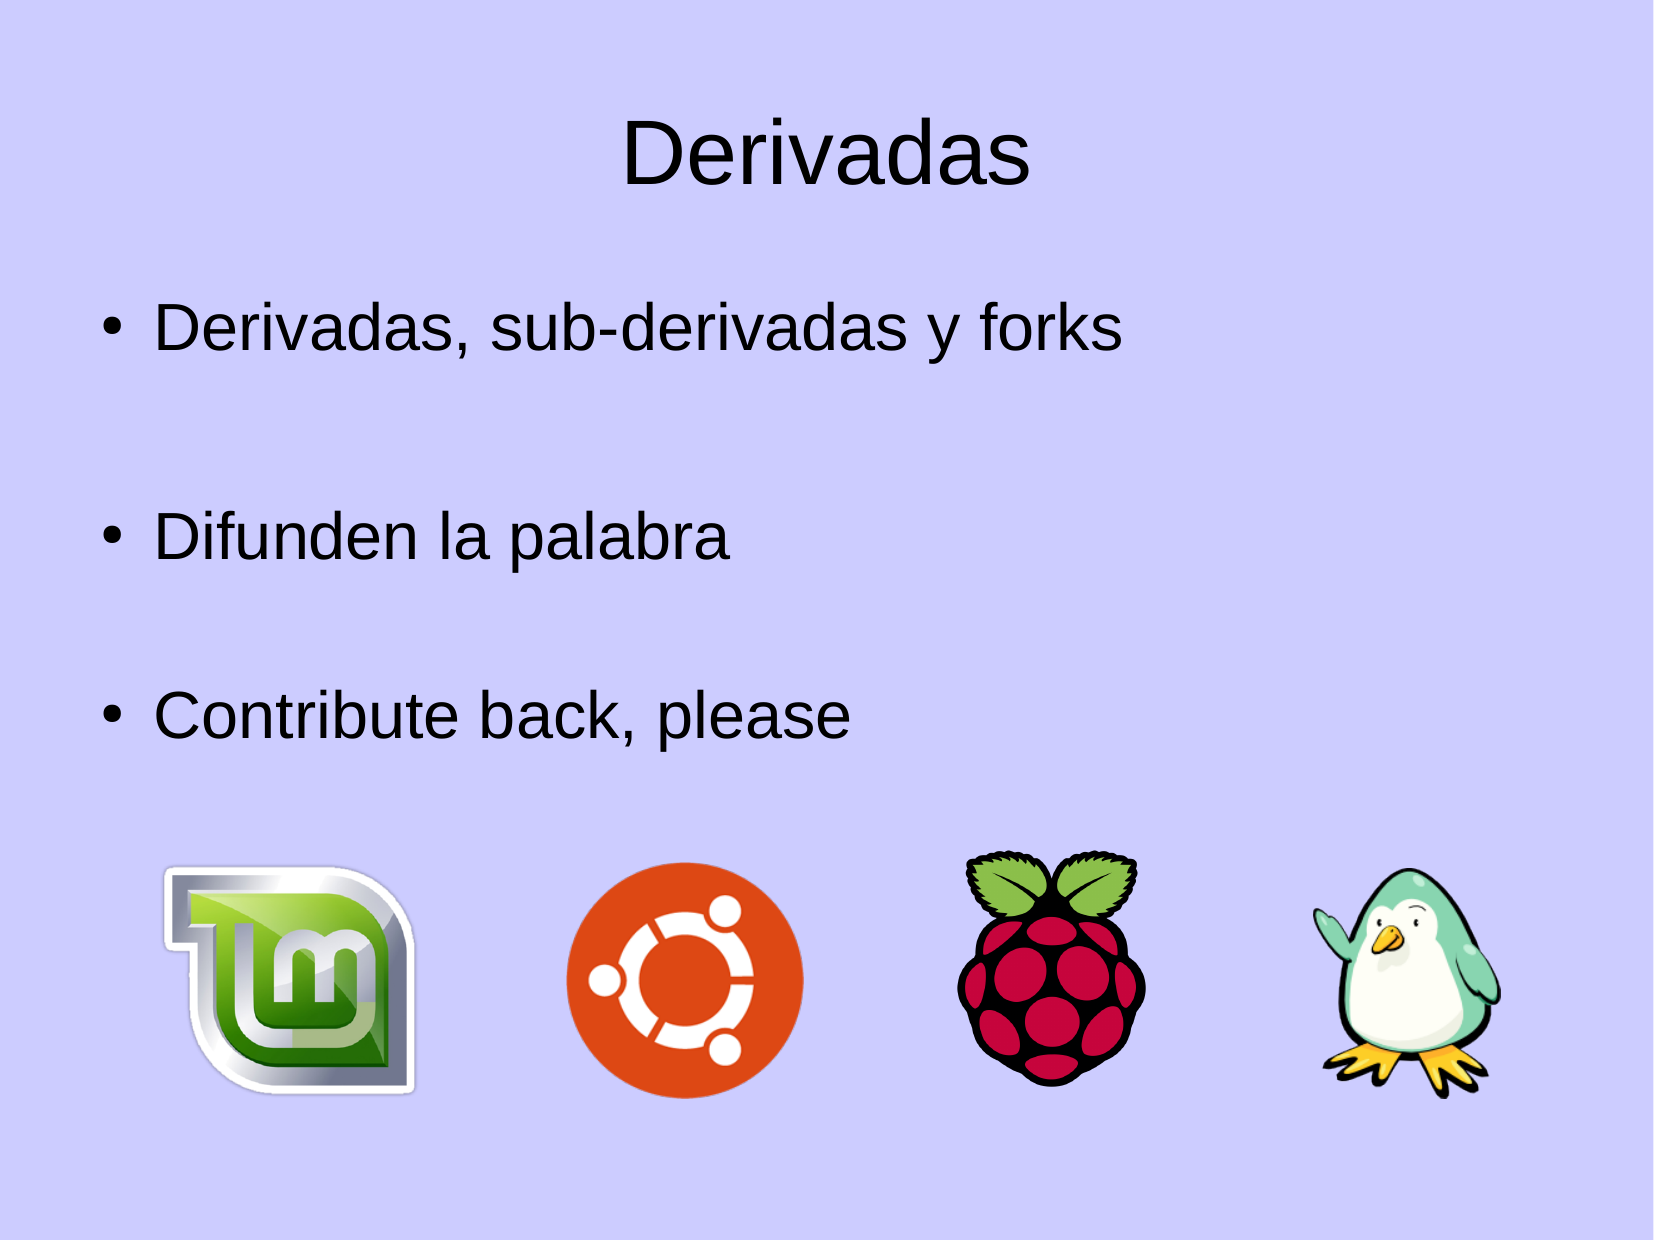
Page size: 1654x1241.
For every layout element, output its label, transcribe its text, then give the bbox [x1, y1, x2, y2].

picture [957, 850, 1146, 1087]
picture [1313, 868, 1501, 1099]
title Derivadas [82, 49, 1571, 257]
list Derivadas, sub-derivadas y forks Difunden la palabra Contribute back, please [82, 290, 1571, 768]
picture [566, 862, 804, 1099]
picture [153, 850, 425, 1111]
